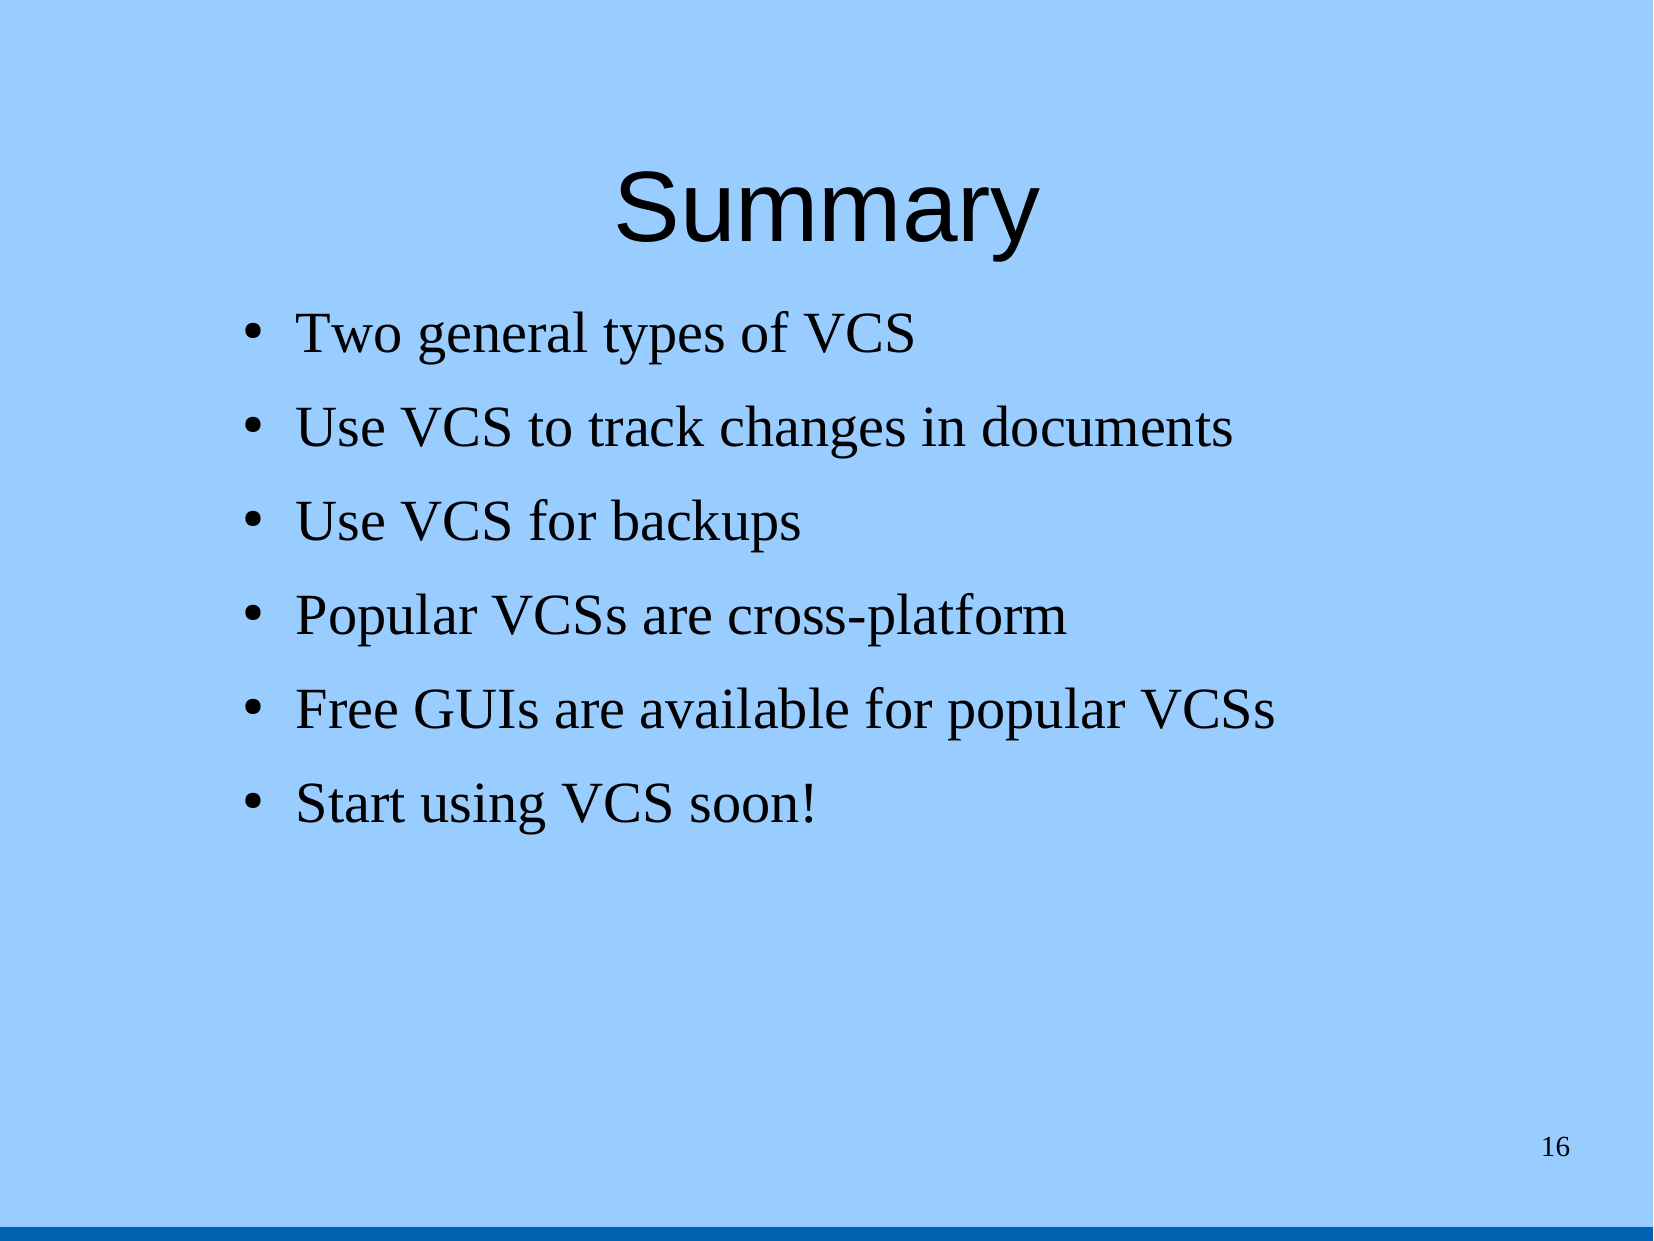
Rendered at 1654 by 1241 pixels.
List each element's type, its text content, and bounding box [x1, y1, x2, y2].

list Two general types of VCS Use VCS to track changes in documents Use VCS for backups Popular VCSs are cross-platform Free GUIs are available for popular VCSs Start using VCS soon! [225, 300, 1538, 871]
title Summary [121, 102, 1533, 311]
